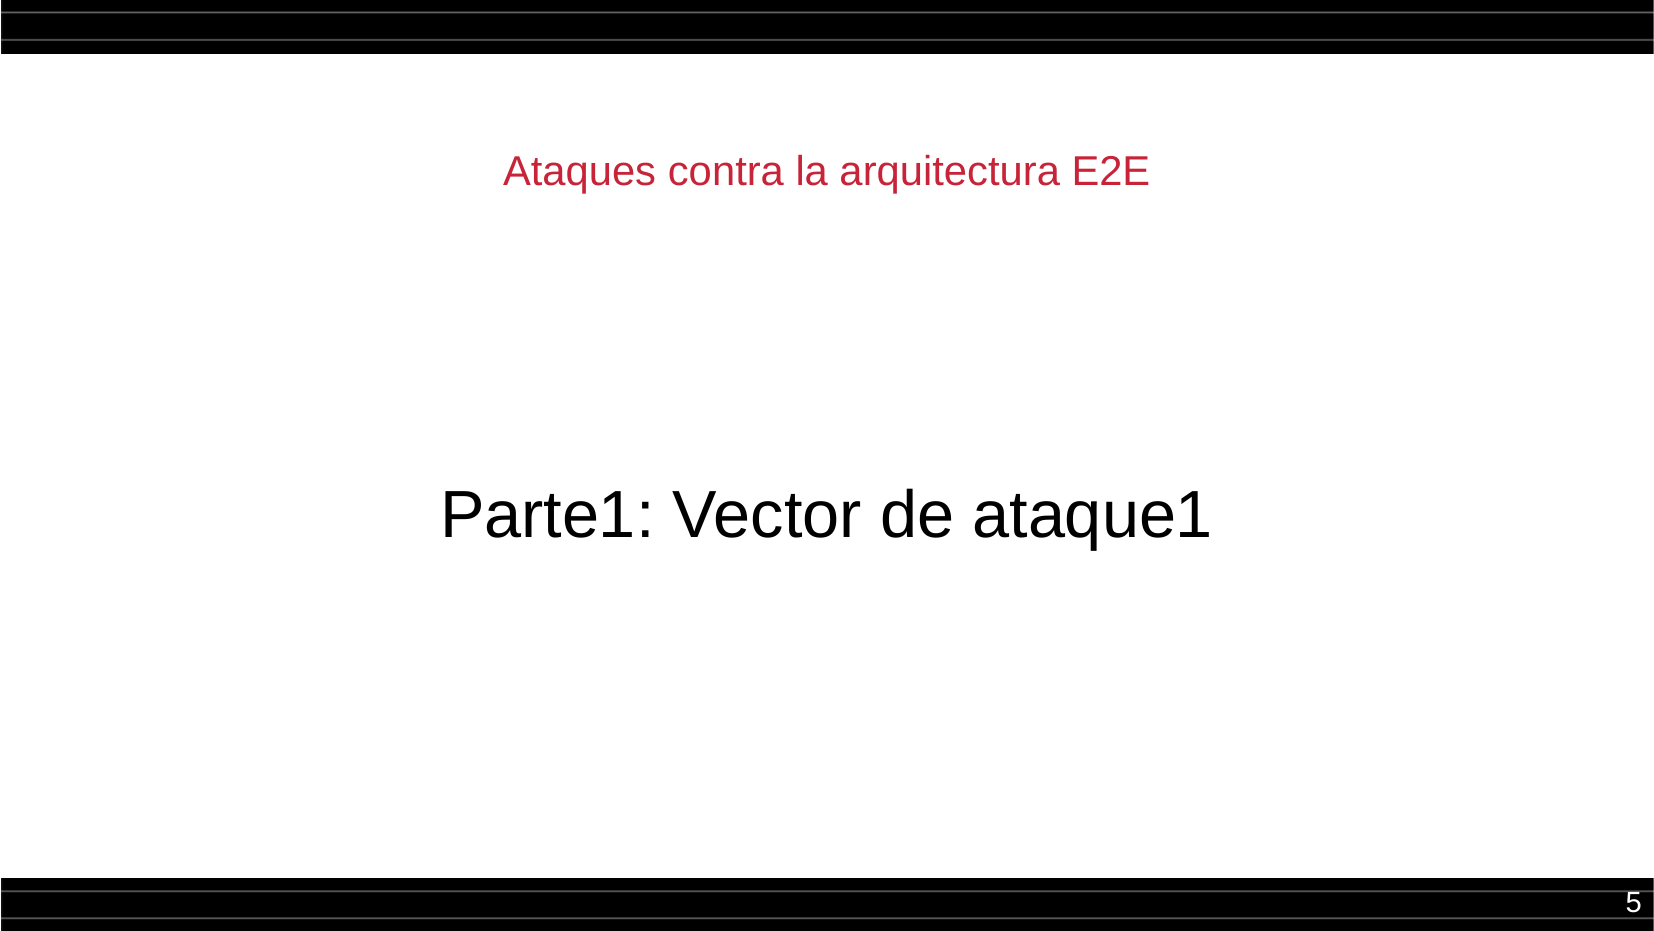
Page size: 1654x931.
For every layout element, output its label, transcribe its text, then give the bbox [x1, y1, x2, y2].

picture [1, 878, 1654, 931]
picture [1, 0, 1654, 54]
subtitle Parte1: Vector de ataque1 [82, 271, 1571, 758]
title Ataques contra la arquitectura E2E [82, 92, 1571, 249]
